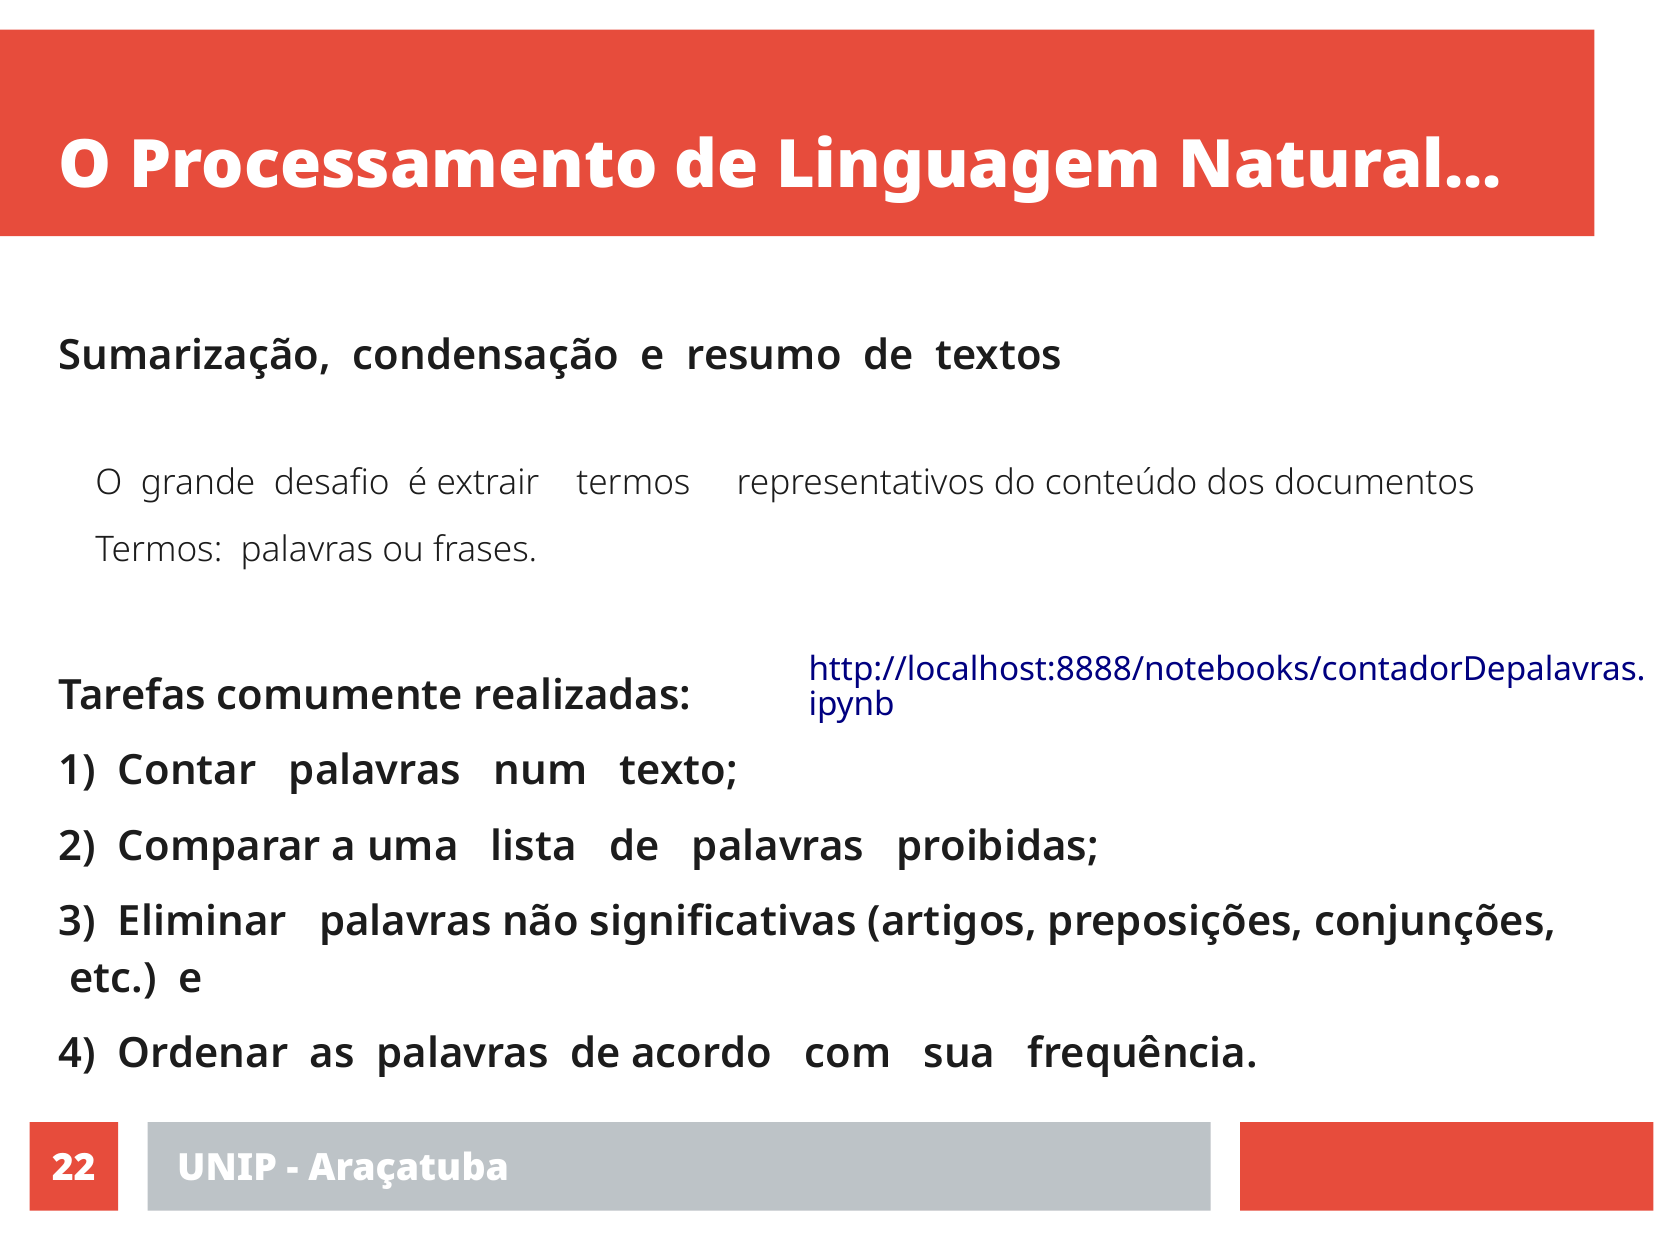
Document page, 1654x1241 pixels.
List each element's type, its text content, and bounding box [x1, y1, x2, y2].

list Sumarização, condensação e resumo de textos O grande desafio é extrair termos representativos do conteúdo dos documentos Termos: palavras ou frases. Tarefas comumente realizadas: 1) Contar palavras num texto; 2) Comparar a uma lista de palavras proibidas; 3) Eliminar palavras não significativas (artigos, preposições, conjunções, etc.) e 4) Ordenar as palavras de acordo com sua frequência. [59, 324, 1565, 1093]
title O Processamento de Linguagem Natural... [59, 59, 1595, 207]
text_box http://localhost:8888/notebooks/contadorDepalavras.ipynb [793, 637, 1654, 831]
